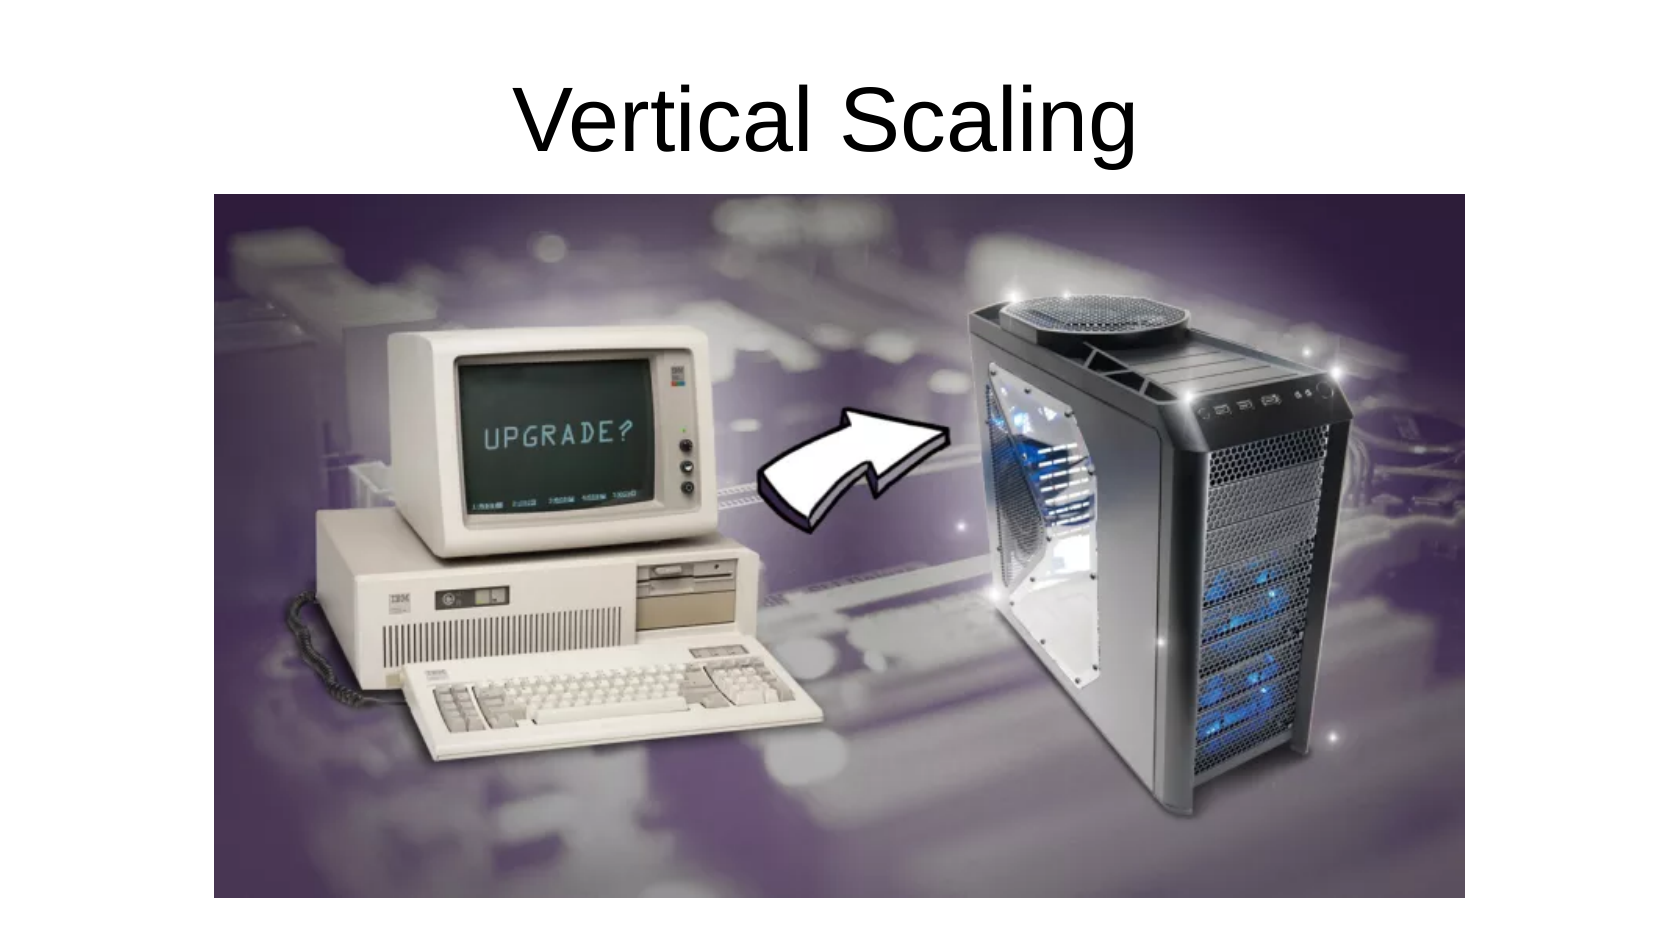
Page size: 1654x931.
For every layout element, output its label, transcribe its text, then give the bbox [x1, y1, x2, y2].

picture [214, 194, 1465, 898]
text_box Vertical Scaling [82, 37, 1571, 193]
